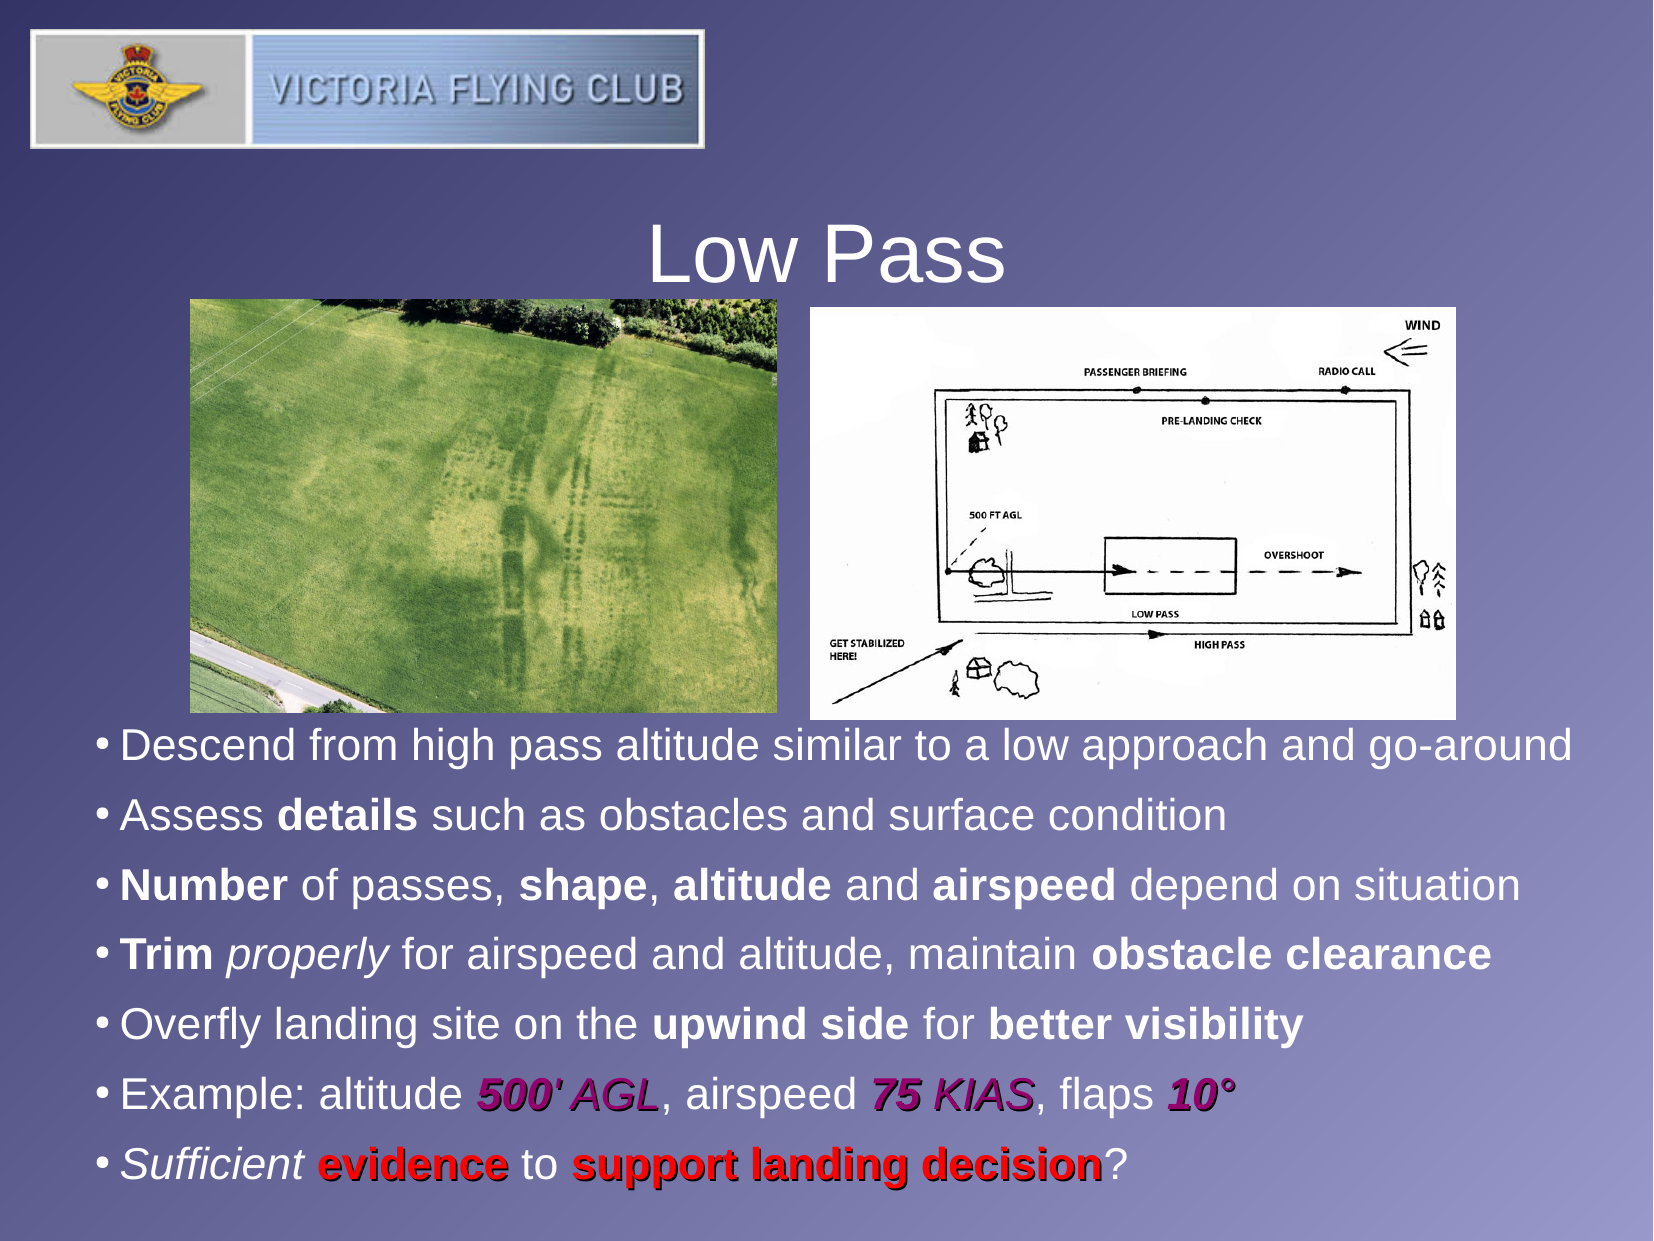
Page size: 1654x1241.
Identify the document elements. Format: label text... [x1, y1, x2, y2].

picture [30, 29, 705, 149]
picture [190, 299, 777, 713]
list Descend from high pass altitude similar to a low approach and go-around Assess details such as obstacles and surface condition Number of passes, shape, altitude and airspeed depend on situation Trim properly for airspeed and altitude, maintain obstacle clearance Overfly landing site on the upwind side for better visibility Example: altitude 500' AGL, airspeed 75 KIAS, flaps 10° Sufficient evidence to support landing decision? [82, 720, 1636, 1201]
title Low Pass [82, 150, 1571, 358]
picture [810, 307, 1456, 720]
